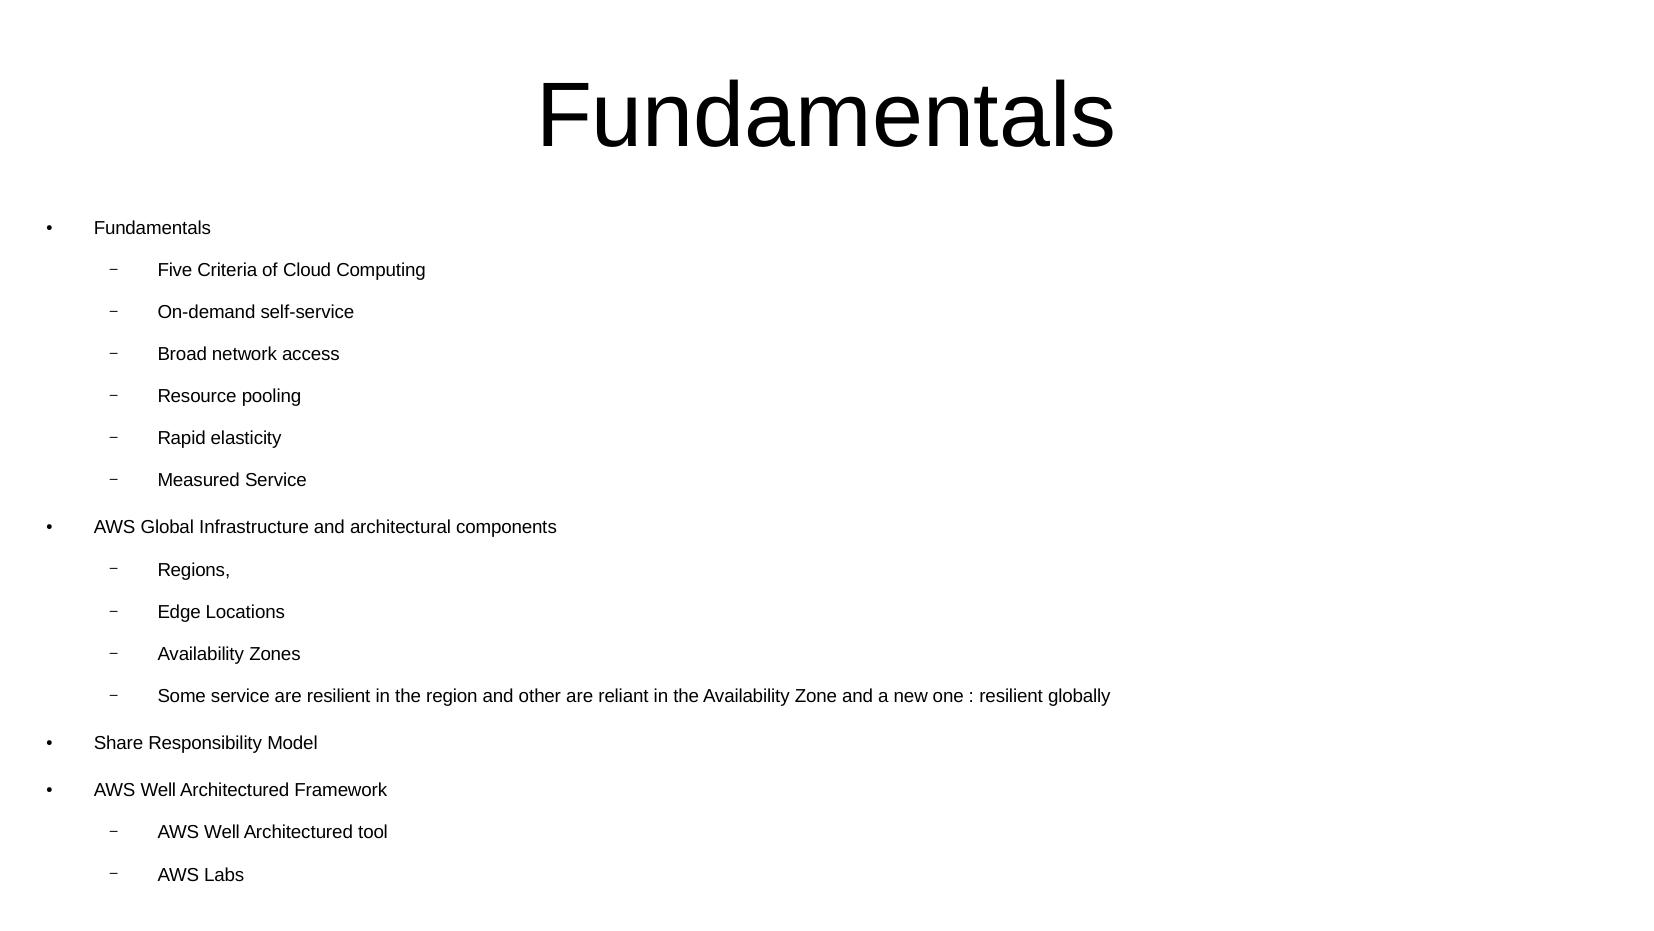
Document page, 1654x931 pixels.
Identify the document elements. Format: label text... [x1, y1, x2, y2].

title Fundamentals [82, 37, 1571, 193]
list Fundamentals Five Criteria of Cloud Computing On-demand self-service Broad network access Resource pooling Rapid elasticity Measured Service AWS Global Infrastructure and architectural components Regions, Edge Locations Availability Zones Some service are resilient in the region and other are reliant in the Availability Zone and a new one : resilient globally Share Responsibility Model AWS Well Architectured Framework AWS Well Architectured tool AWS Labs [30, 217, 1571, 886]
